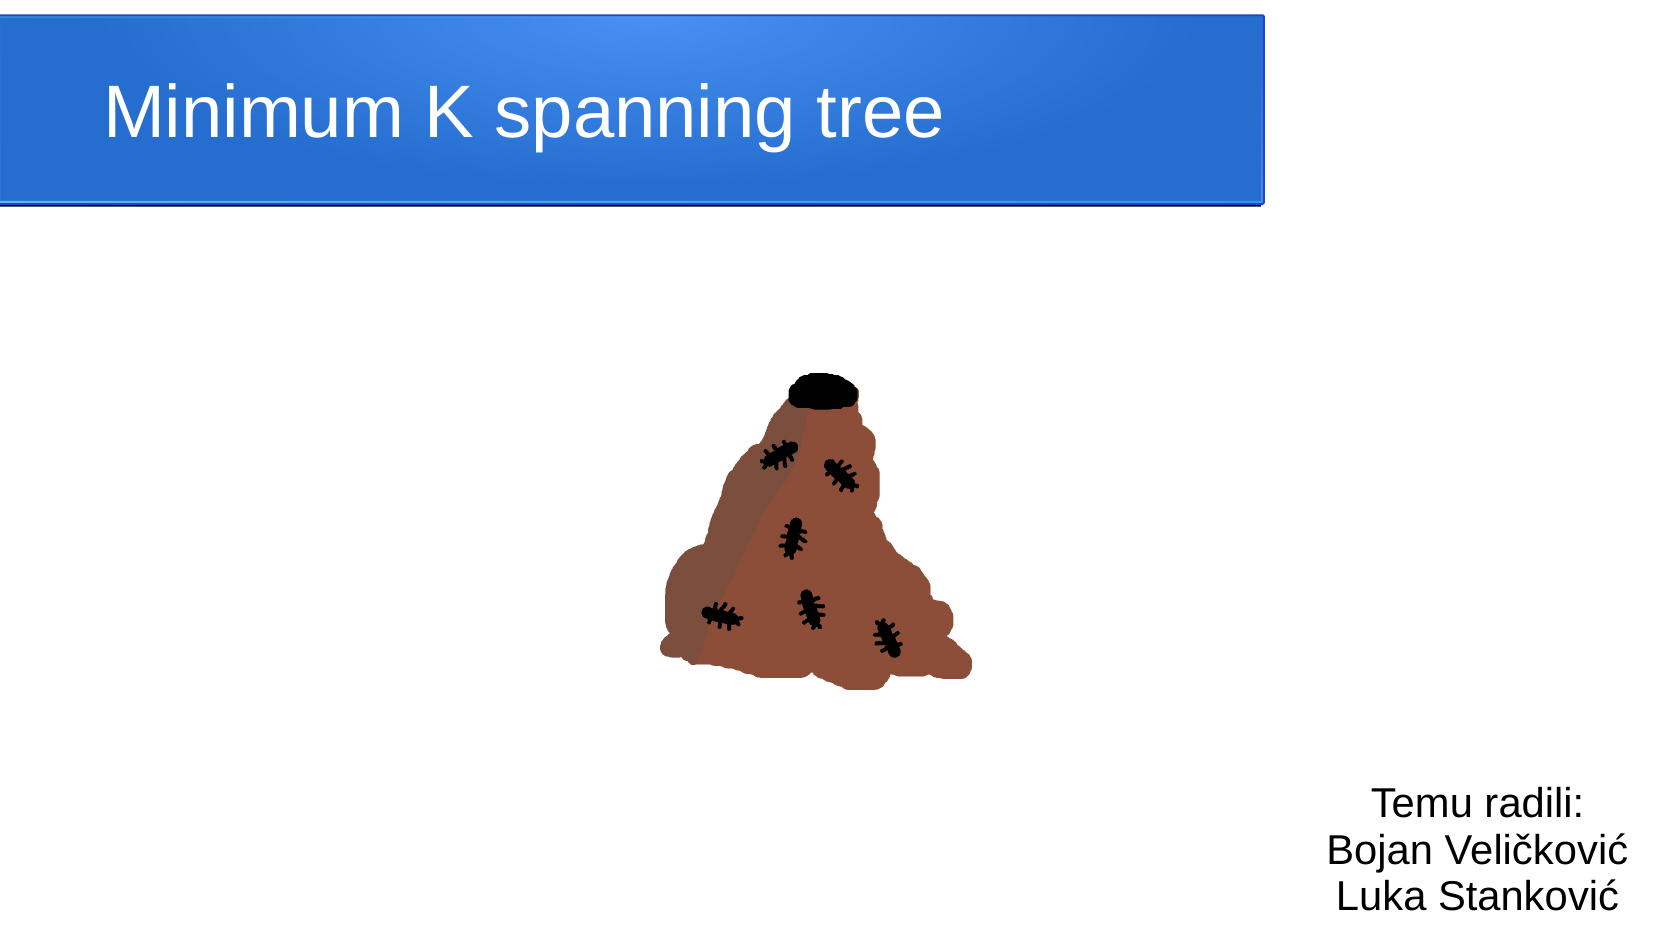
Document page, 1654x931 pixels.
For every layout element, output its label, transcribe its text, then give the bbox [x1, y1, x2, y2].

title Minimum K spanning tree [82, 35, 1235, 189]
picture [435, 269, 1291, 840]
subtitle Temu radili: Bojan Veličković Luka Stanković [1290, 780, 1654, 920]
